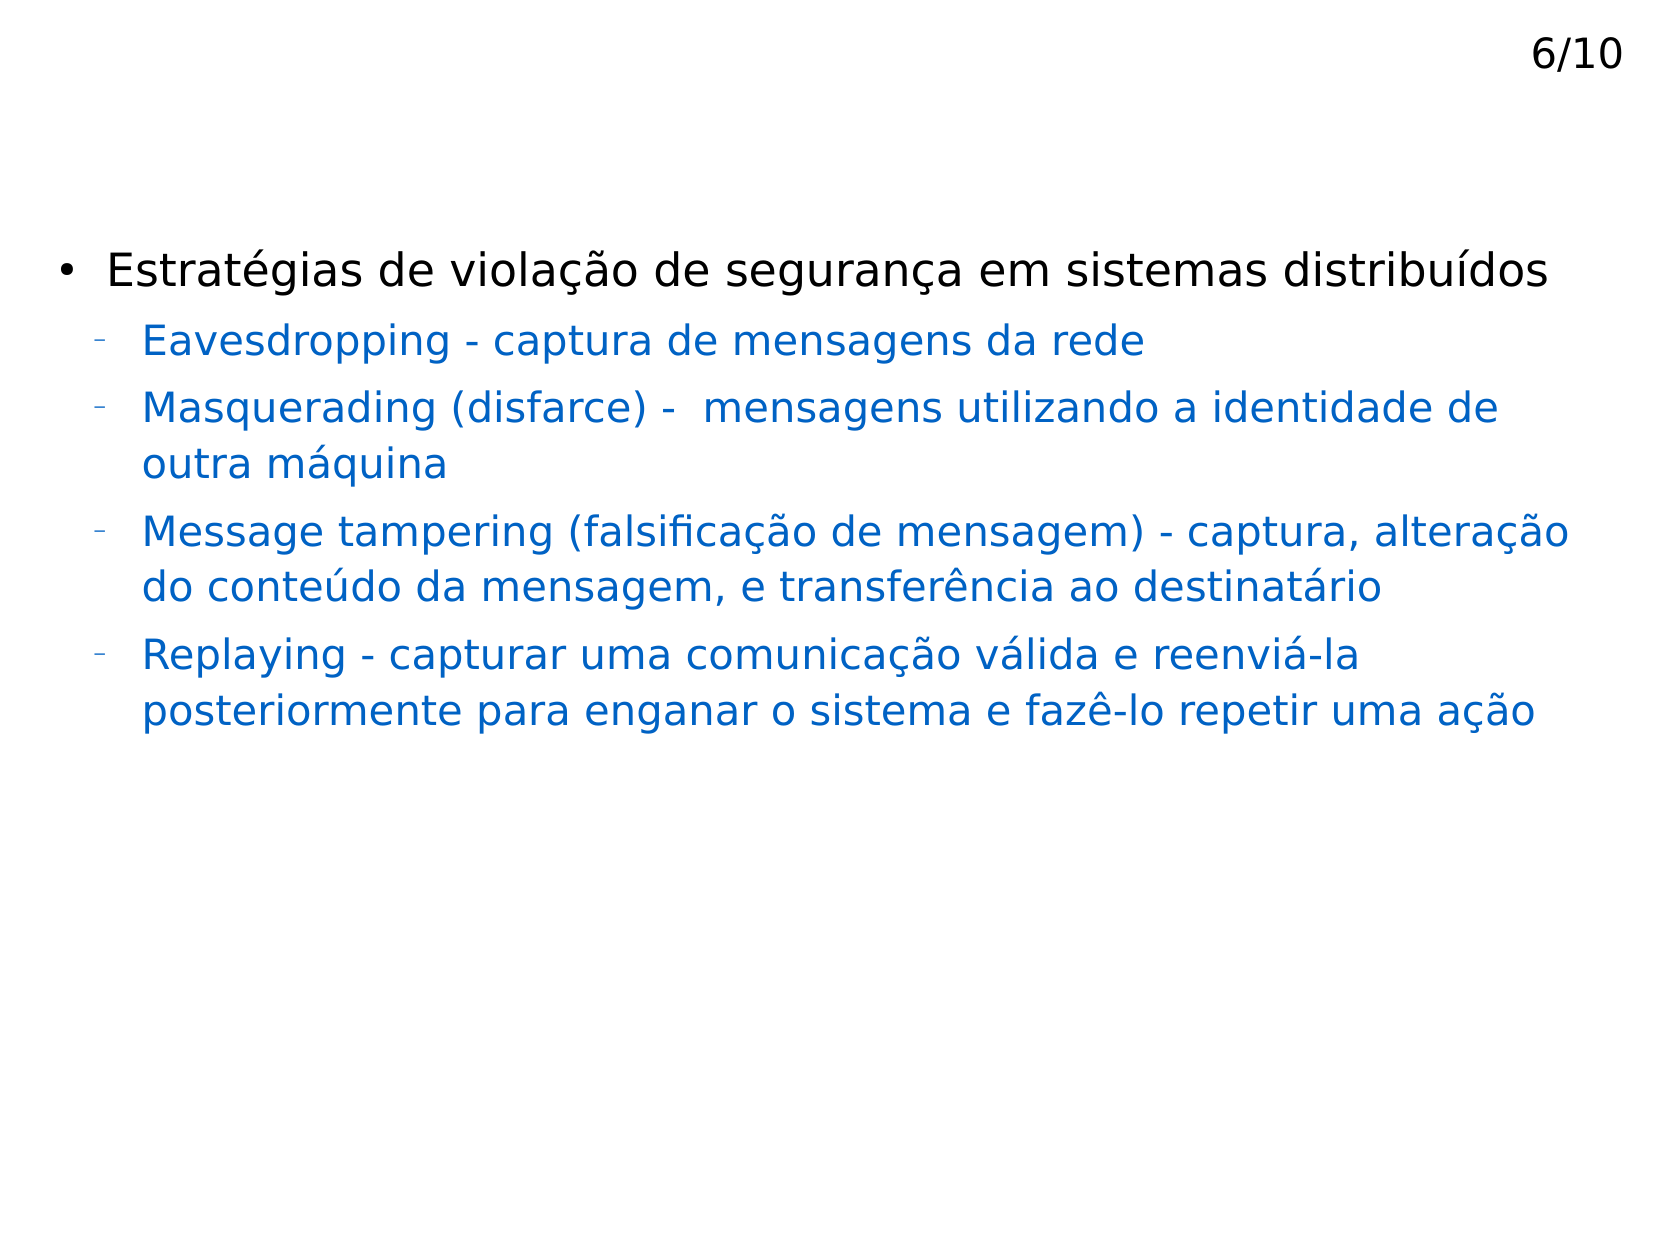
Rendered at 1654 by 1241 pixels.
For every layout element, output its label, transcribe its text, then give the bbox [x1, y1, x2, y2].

list Estratégias de violação de segurança em sistemas distribuídos Eavesdropping - captura de mensagens da rede Masquerading (disfarce) - mensagens utilizando a identidade de outra máquina Message tampering (falsificação de mensagem) - captura, alteração do conteúdo da mensagem, e transferência ao destinatário Replaying - capturar uma comunicação válida e reenviá-la posteriormente para enganar o sistema e fazê-lo repetir uma ação [59, 236, 1595, 1211]
